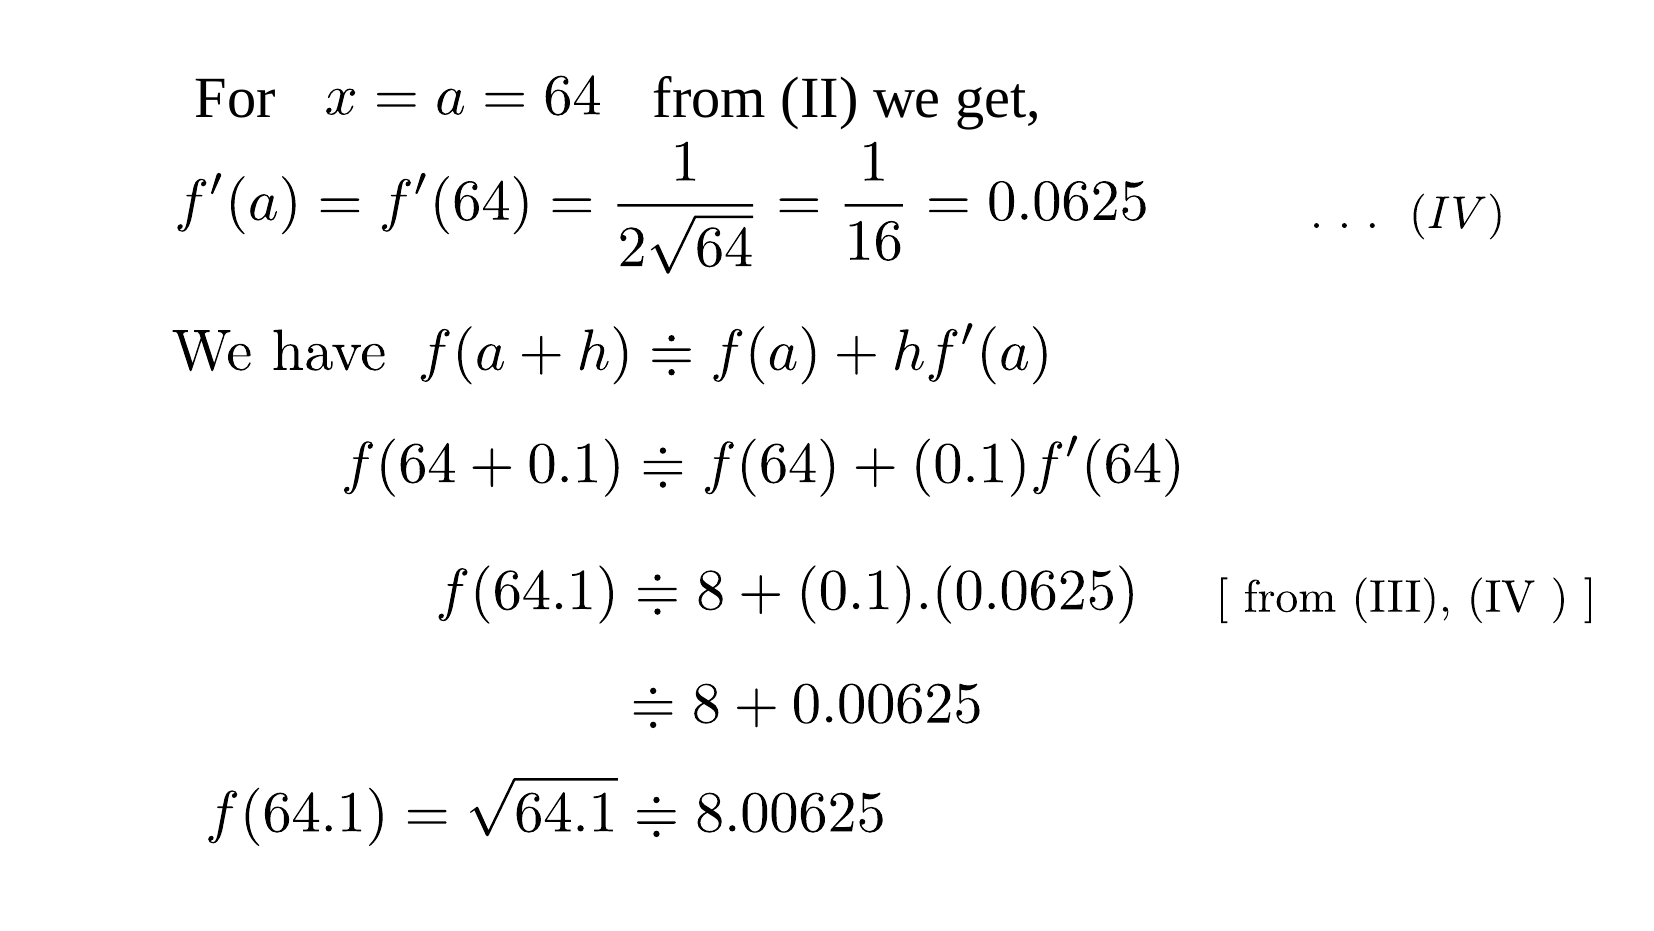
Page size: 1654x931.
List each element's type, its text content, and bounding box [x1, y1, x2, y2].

text_box [1312, 193, 1501, 240]
text_box [420, 323, 1047, 385]
text_box [438, 565, 1133, 624]
text_box [633, 683, 980, 729]
text_box [1217, 577, 1591, 624]
text_box [172, 329, 385, 372]
text_box [208, 778, 883, 846]
title For from (II) we get, [47, 32, 1607, 898]
text_box [343, 435, 1179, 497]
text_box [326, 75, 600, 116]
text_box [177, 141, 1146, 274]
